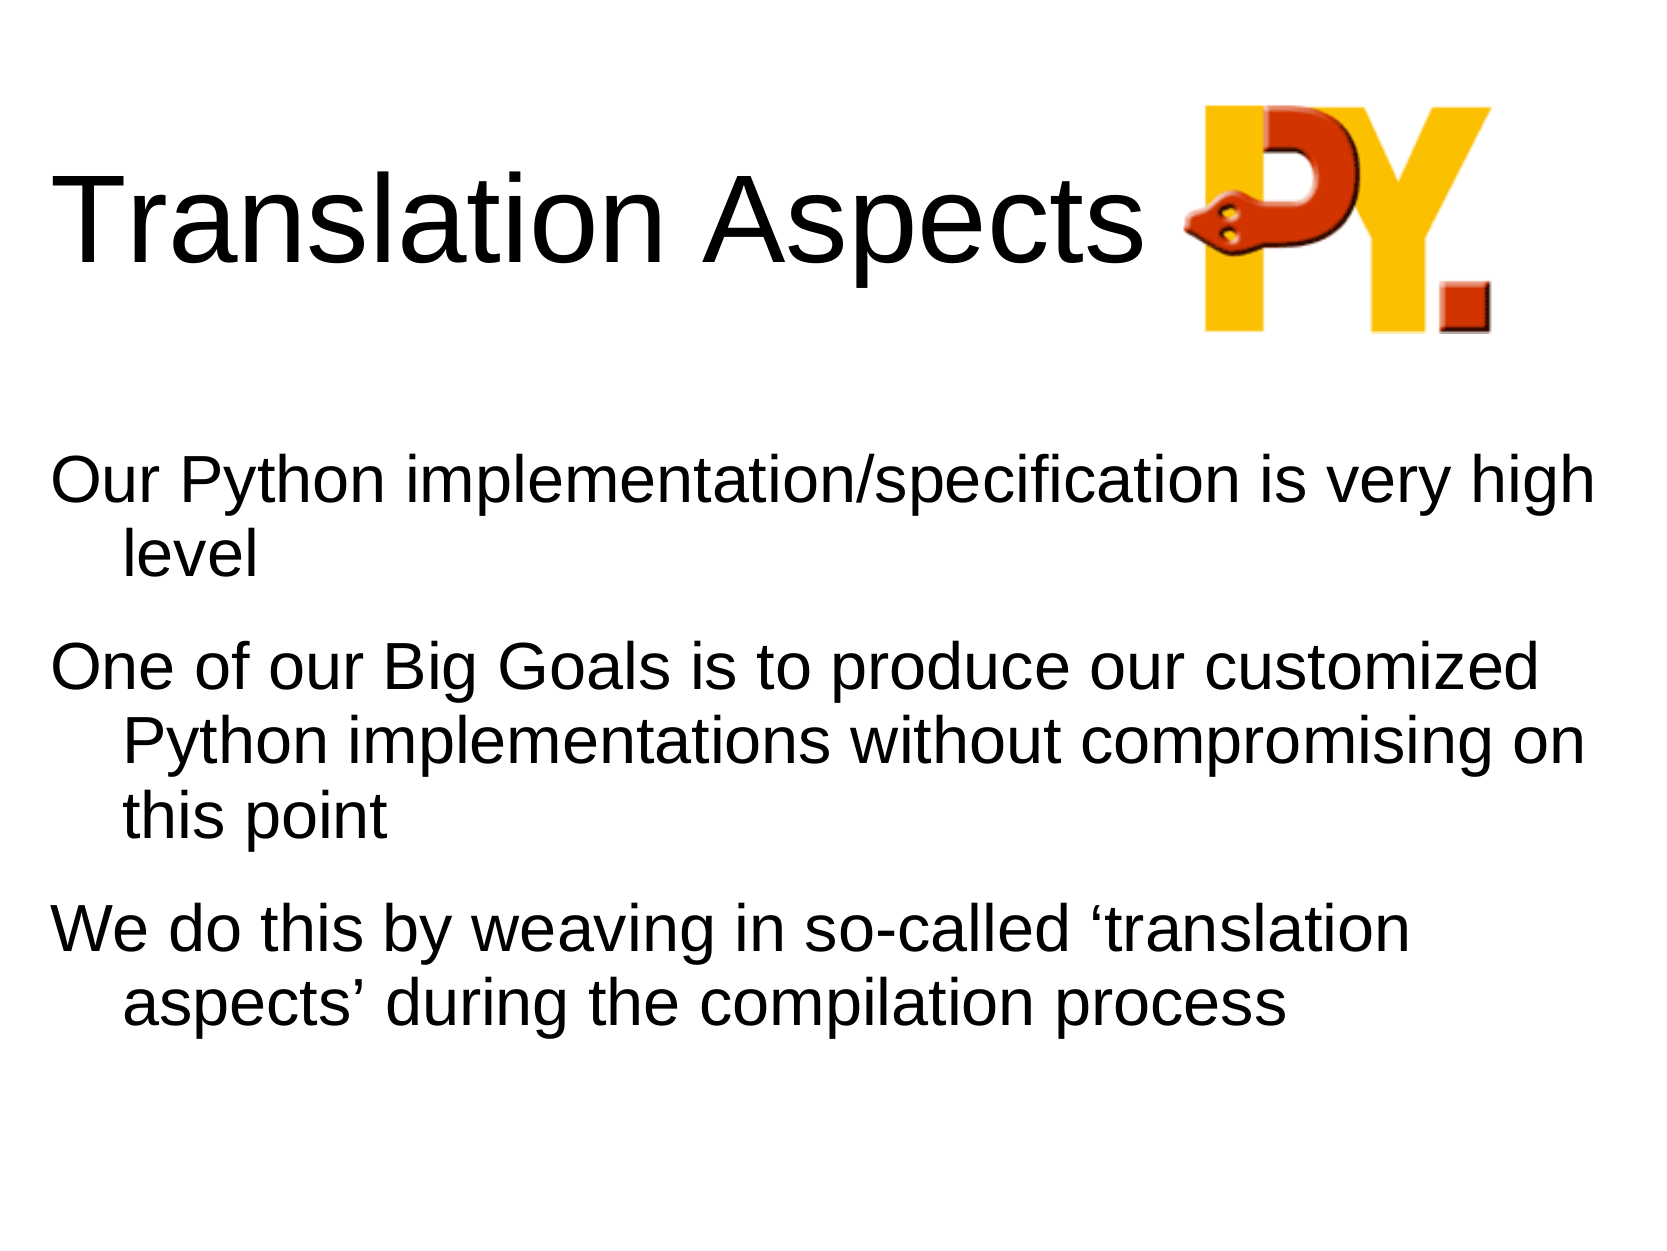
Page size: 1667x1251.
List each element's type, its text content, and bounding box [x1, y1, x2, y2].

picture [1183, 104, 1494, 334]
title Translation Aspects [37, 62, 1161, 376]
list Our Python implementation/specification is very high level One of our Big Goals is to produce our customized Python implementations without compromising on this point We do this by weaving in so-called ‘translation aspects’ during the compilation process [0, 433, 1667, 1167]
